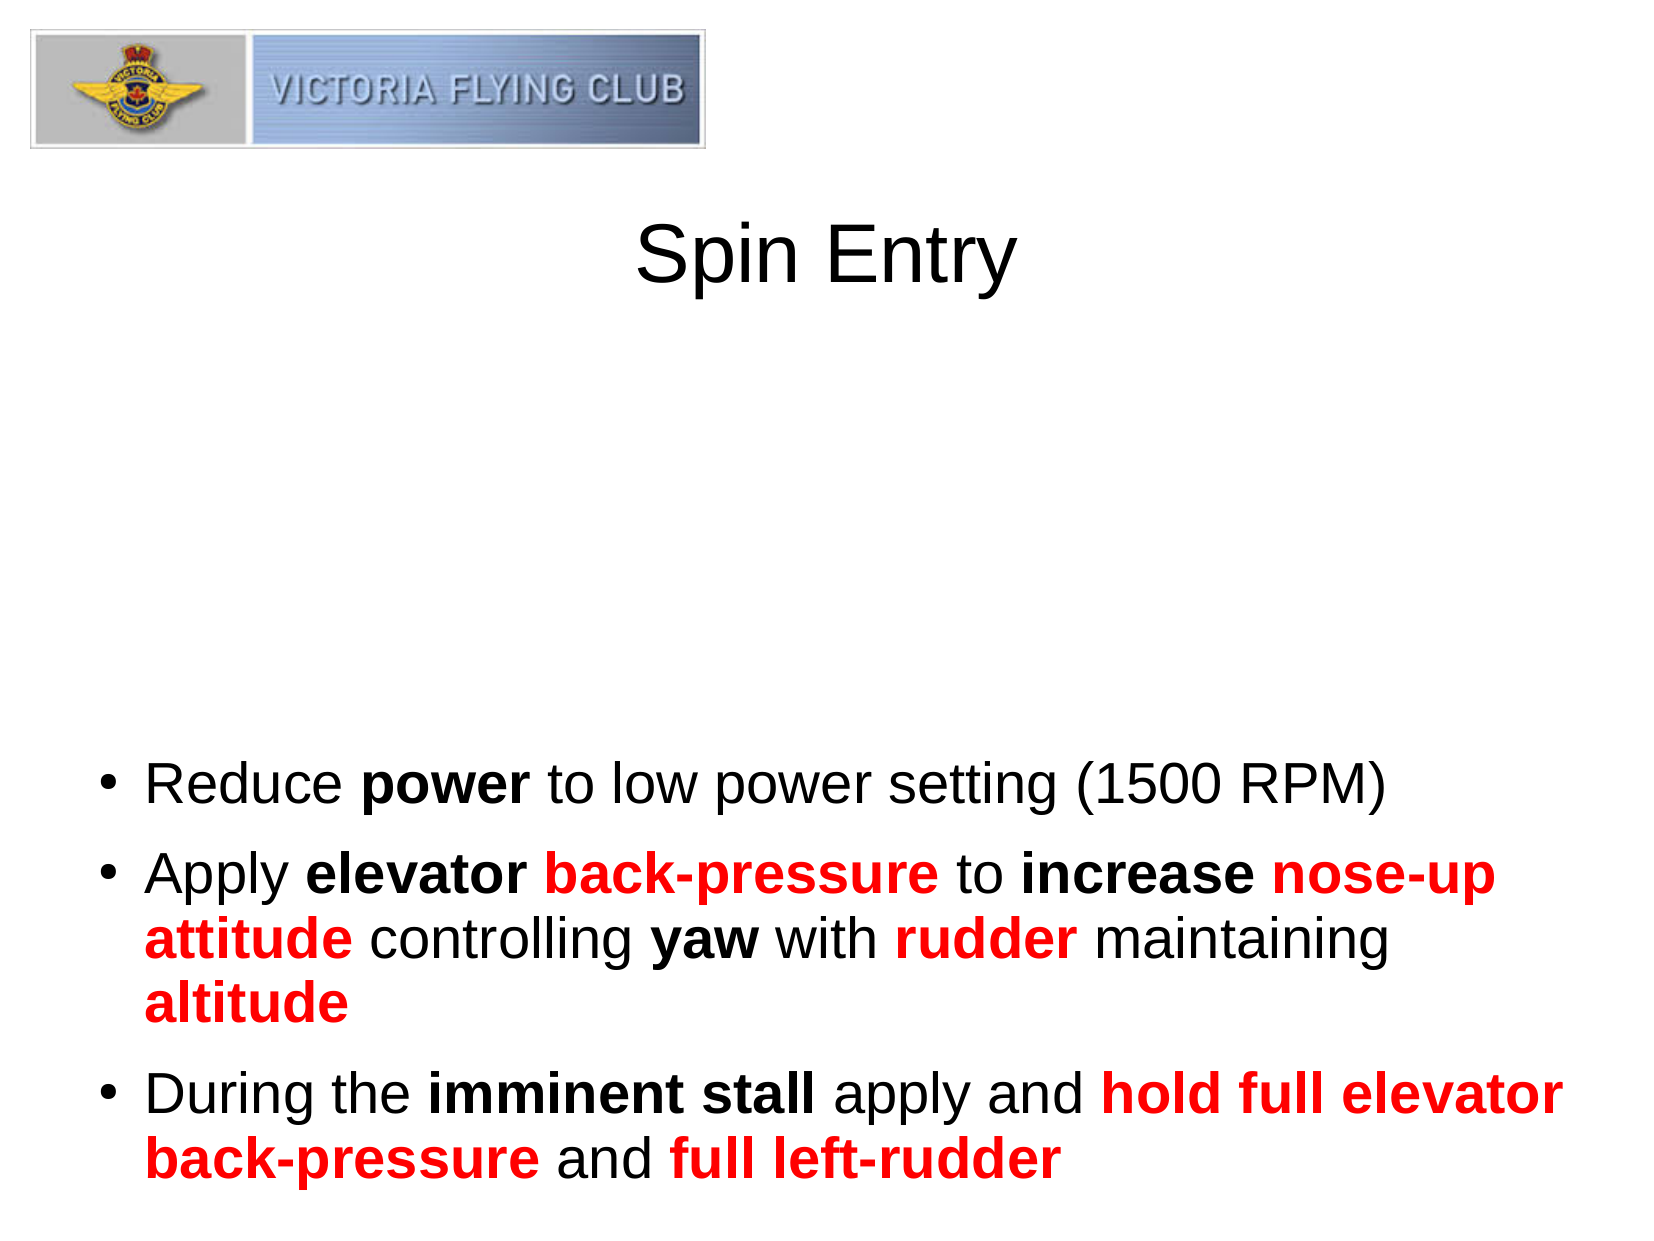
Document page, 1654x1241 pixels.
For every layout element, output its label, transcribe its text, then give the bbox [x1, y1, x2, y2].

title Spin Entry [82, 150, 1571, 358]
list Reduce power to low power setting (1500 RPM) Apply elevator back-pressure to increase nose-up attitude controlling yaw with rudder maintaining altitude During the imminent stall apply and hold full elevator back-pressure and full left-rudder [82, 750, 1571, 1201]
picture [30, 29, 706, 149]
